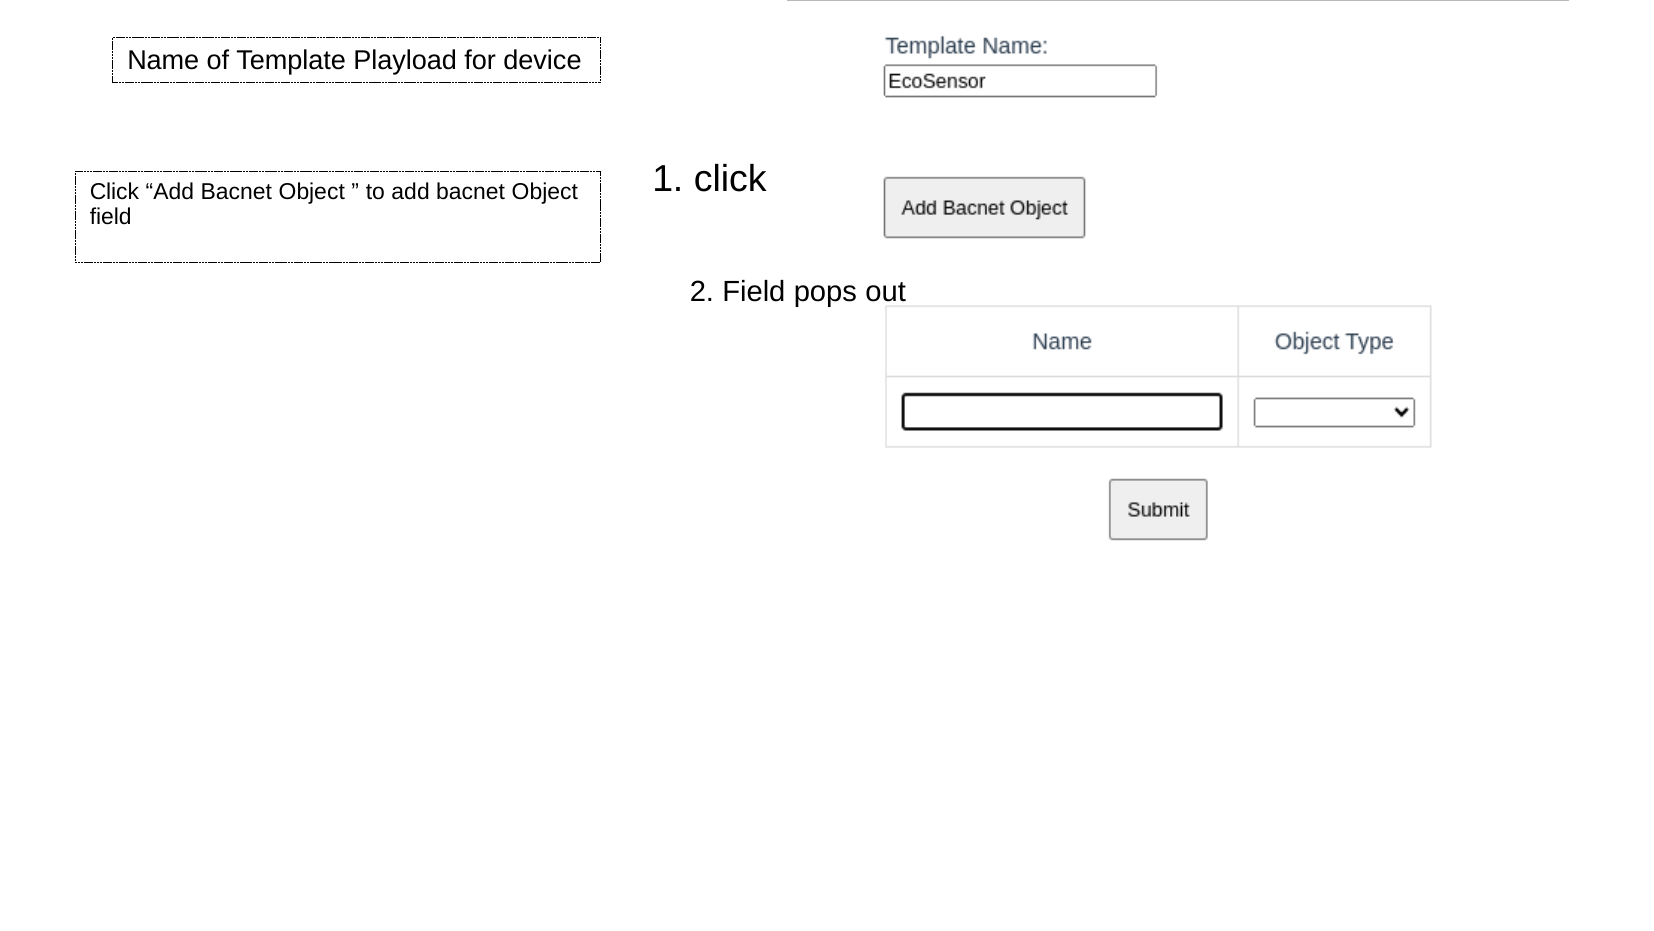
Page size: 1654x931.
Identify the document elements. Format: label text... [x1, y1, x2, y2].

picture [787, 0, 1569, 886]
text_box Name of Template Playload for device [112, 37, 601, 83]
text_box 2. Field pops out [675, 267, 976, 338]
text_box 1. click [637, 150, 788, 226]
text_box Click “Add Bacnet Object ” to add bacnet Object field [75, 171, 601, 263]
